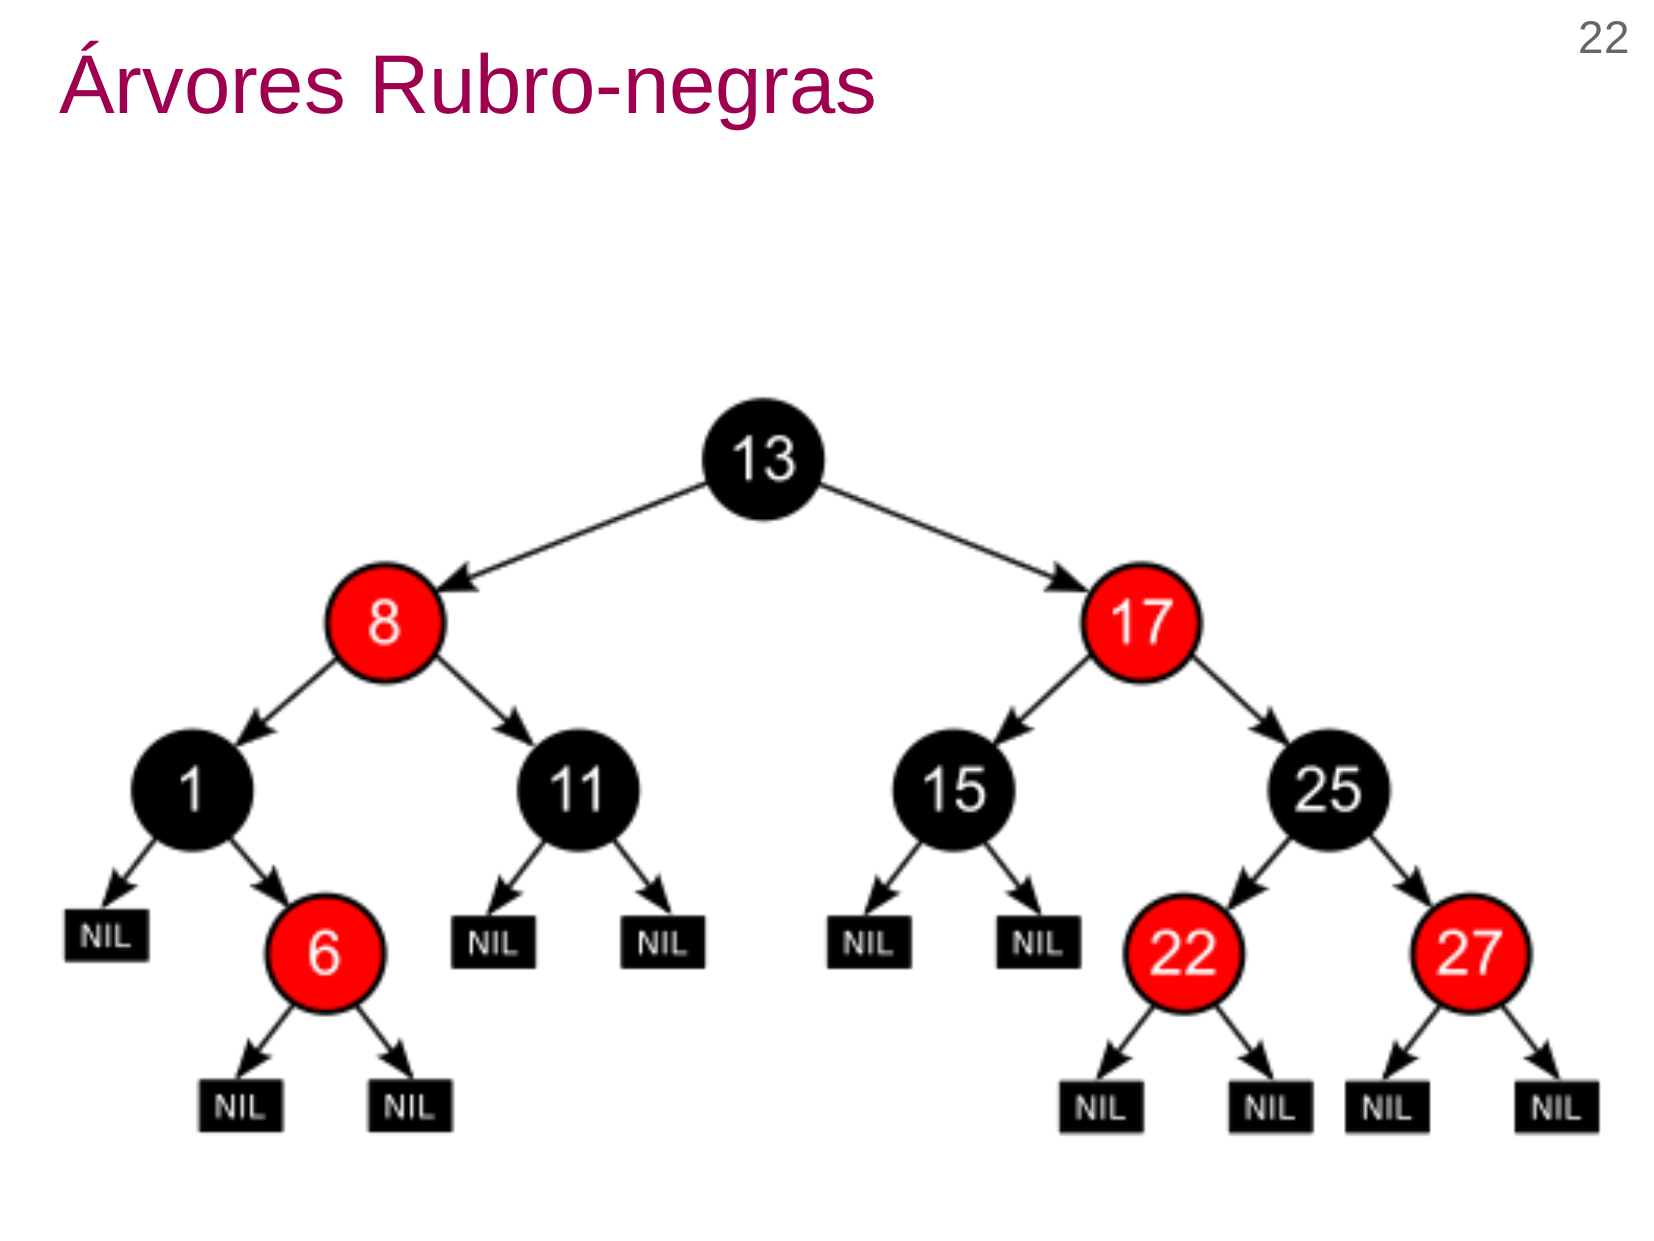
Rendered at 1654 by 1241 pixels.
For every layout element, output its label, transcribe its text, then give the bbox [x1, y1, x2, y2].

title Árvores Rubro-negras [59, 29, 1595, 148]
picture [44, 383, 1613, 1152]
